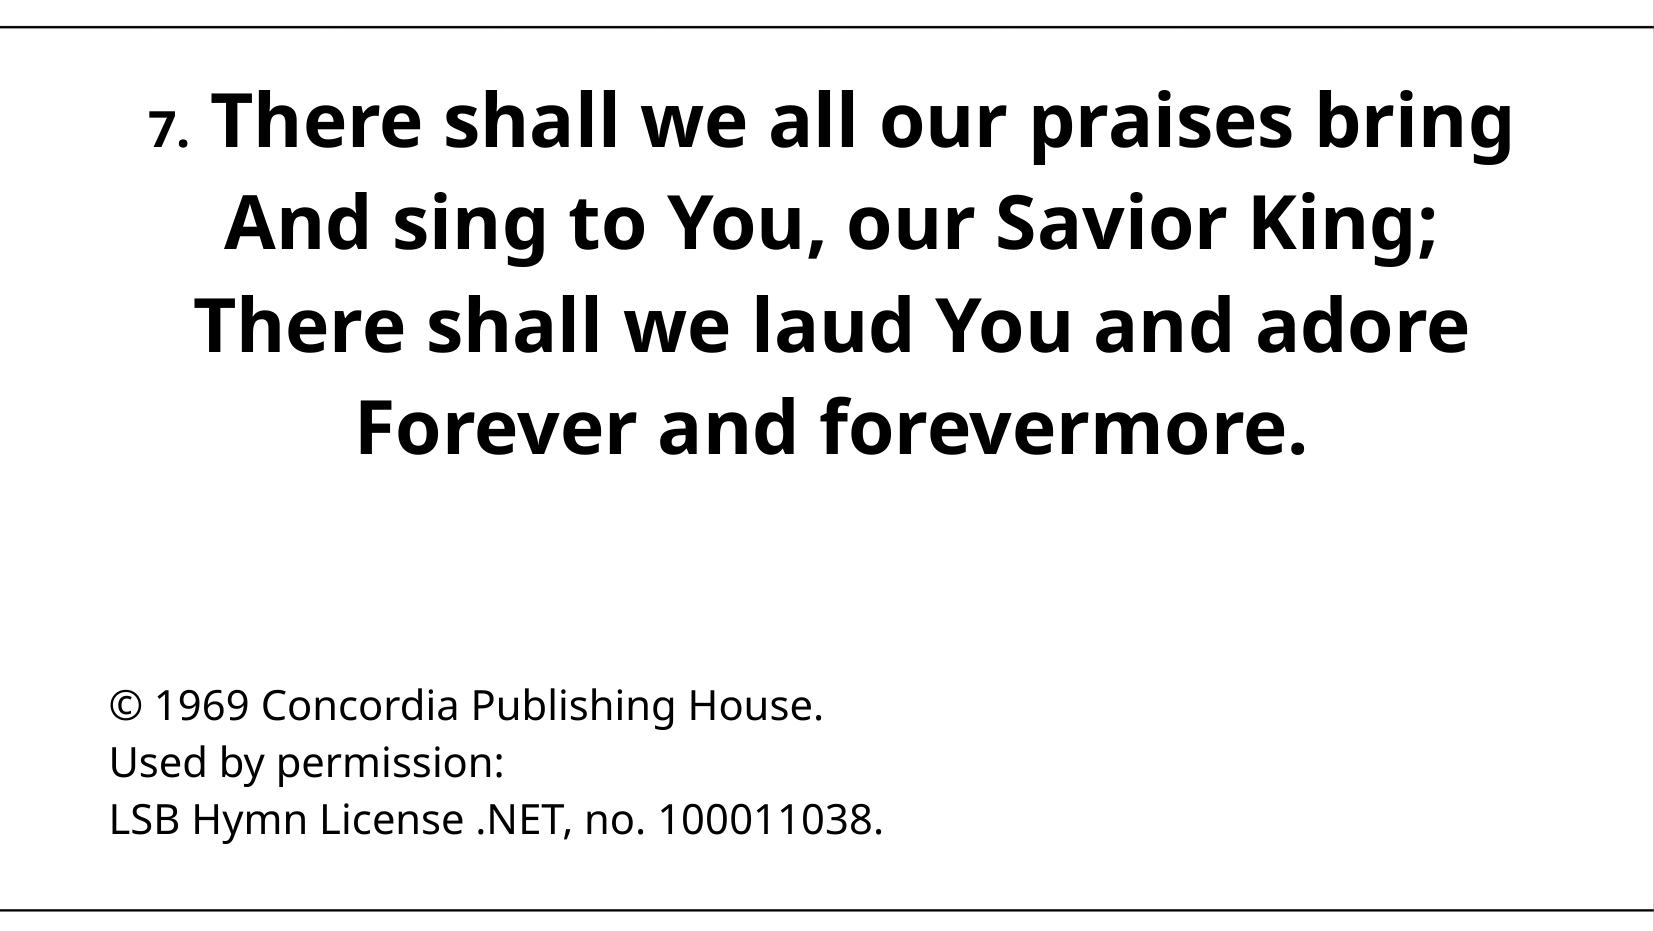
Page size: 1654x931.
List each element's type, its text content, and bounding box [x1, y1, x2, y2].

picture [0, 0, 1654, 931]
text_box 7. There shall we all our praises bring And sing to You, our Savior King; There shall we laud You and adore Forever and forevermore. © 1969 Concordia Publishing House. Used by permission: LSB Hymn License .NET, no. 100011038. [75, 60, 1591, 907]
